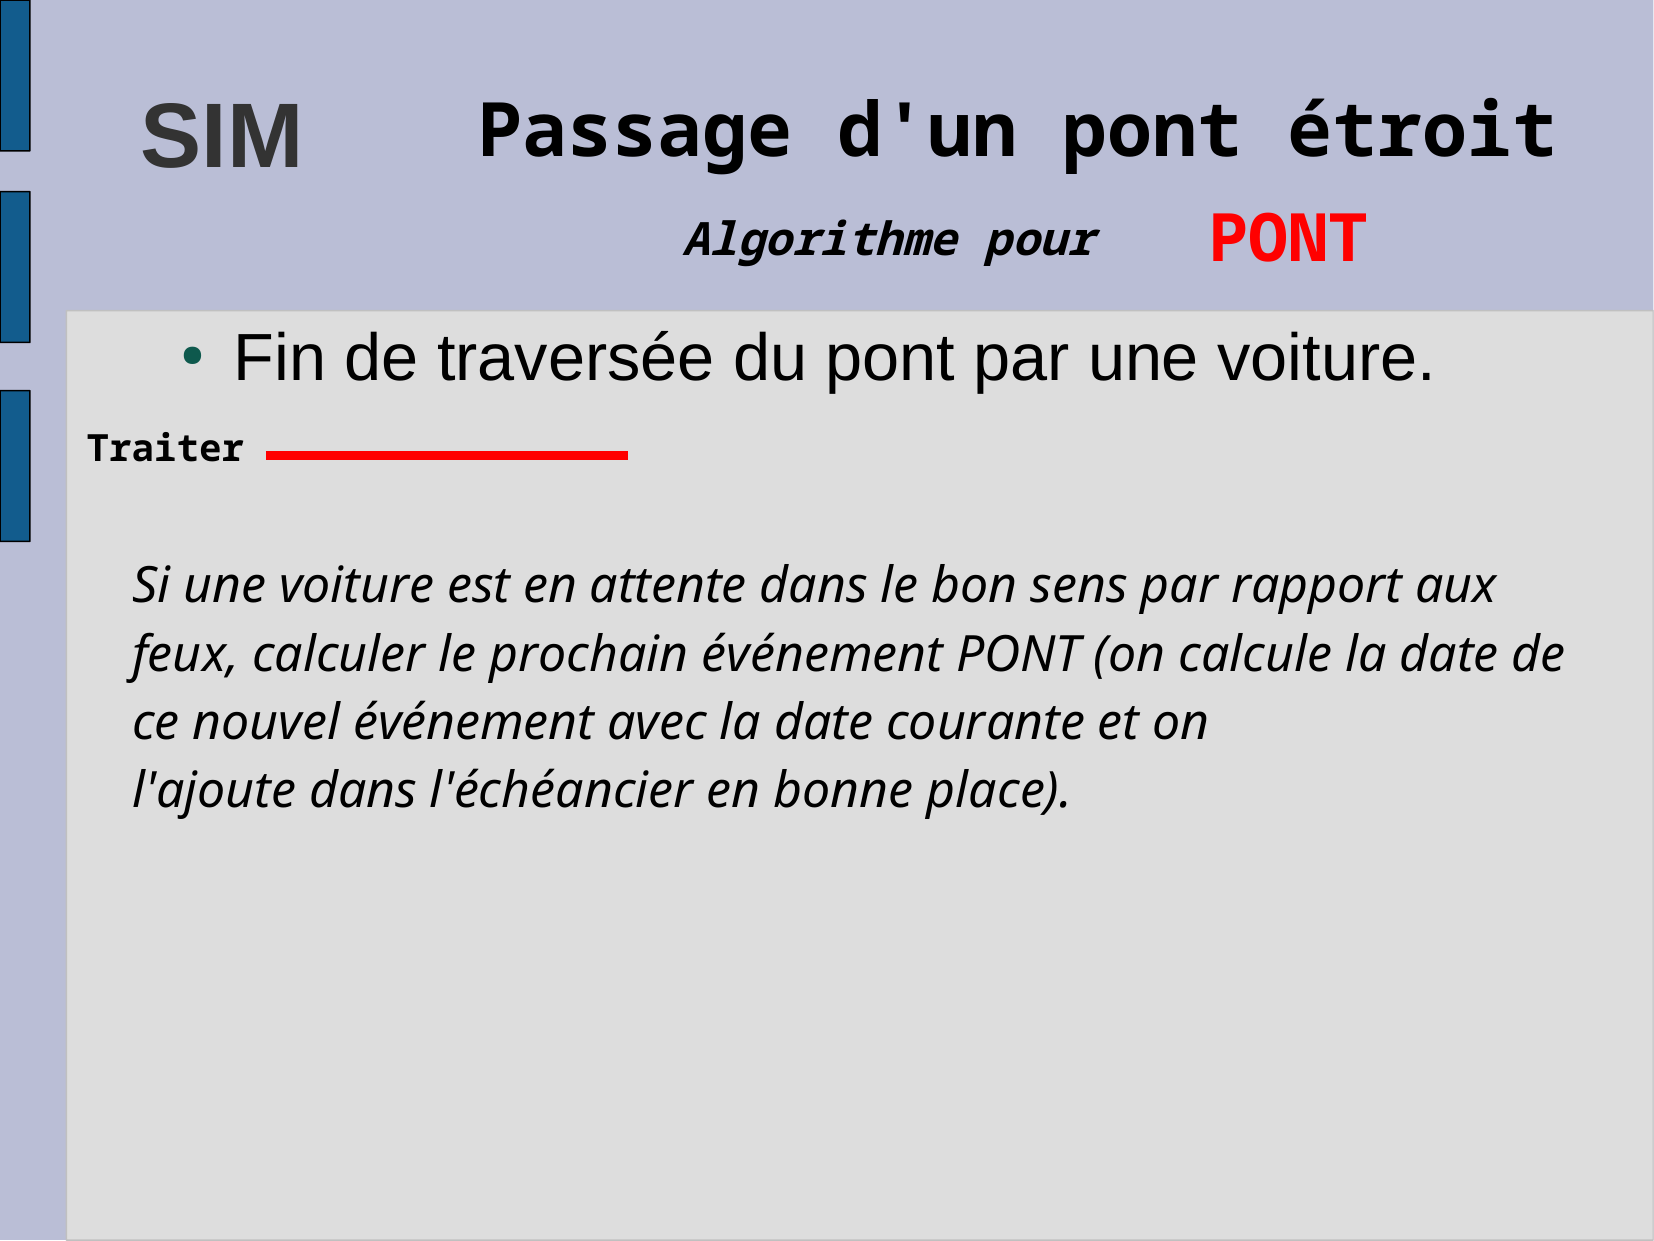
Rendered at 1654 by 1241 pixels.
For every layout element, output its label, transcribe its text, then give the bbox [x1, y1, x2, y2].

text_box Traiter [86, 421, 245, 473]
text_box Si une voiture est en attente dans le bon sens par rapport aux feux, calculer le prochain événement PONT (on calcule la date de ce nouvel événement avec la date courante et on l'ajoute dans l'échéancier en bonne place). [132, 549, 1595, 1116]
text_box Algorithme pour [682, 206, 1095, 267]
text_box Passage d'un pont étroit [477, 76, 1565, 175]
text_box PONT [1208, 190, 1369, 279]
list Fin de traversée du pont par une voiture. [162, 321, 1649, 434]
title SIM [74, 51, 371, 223]
